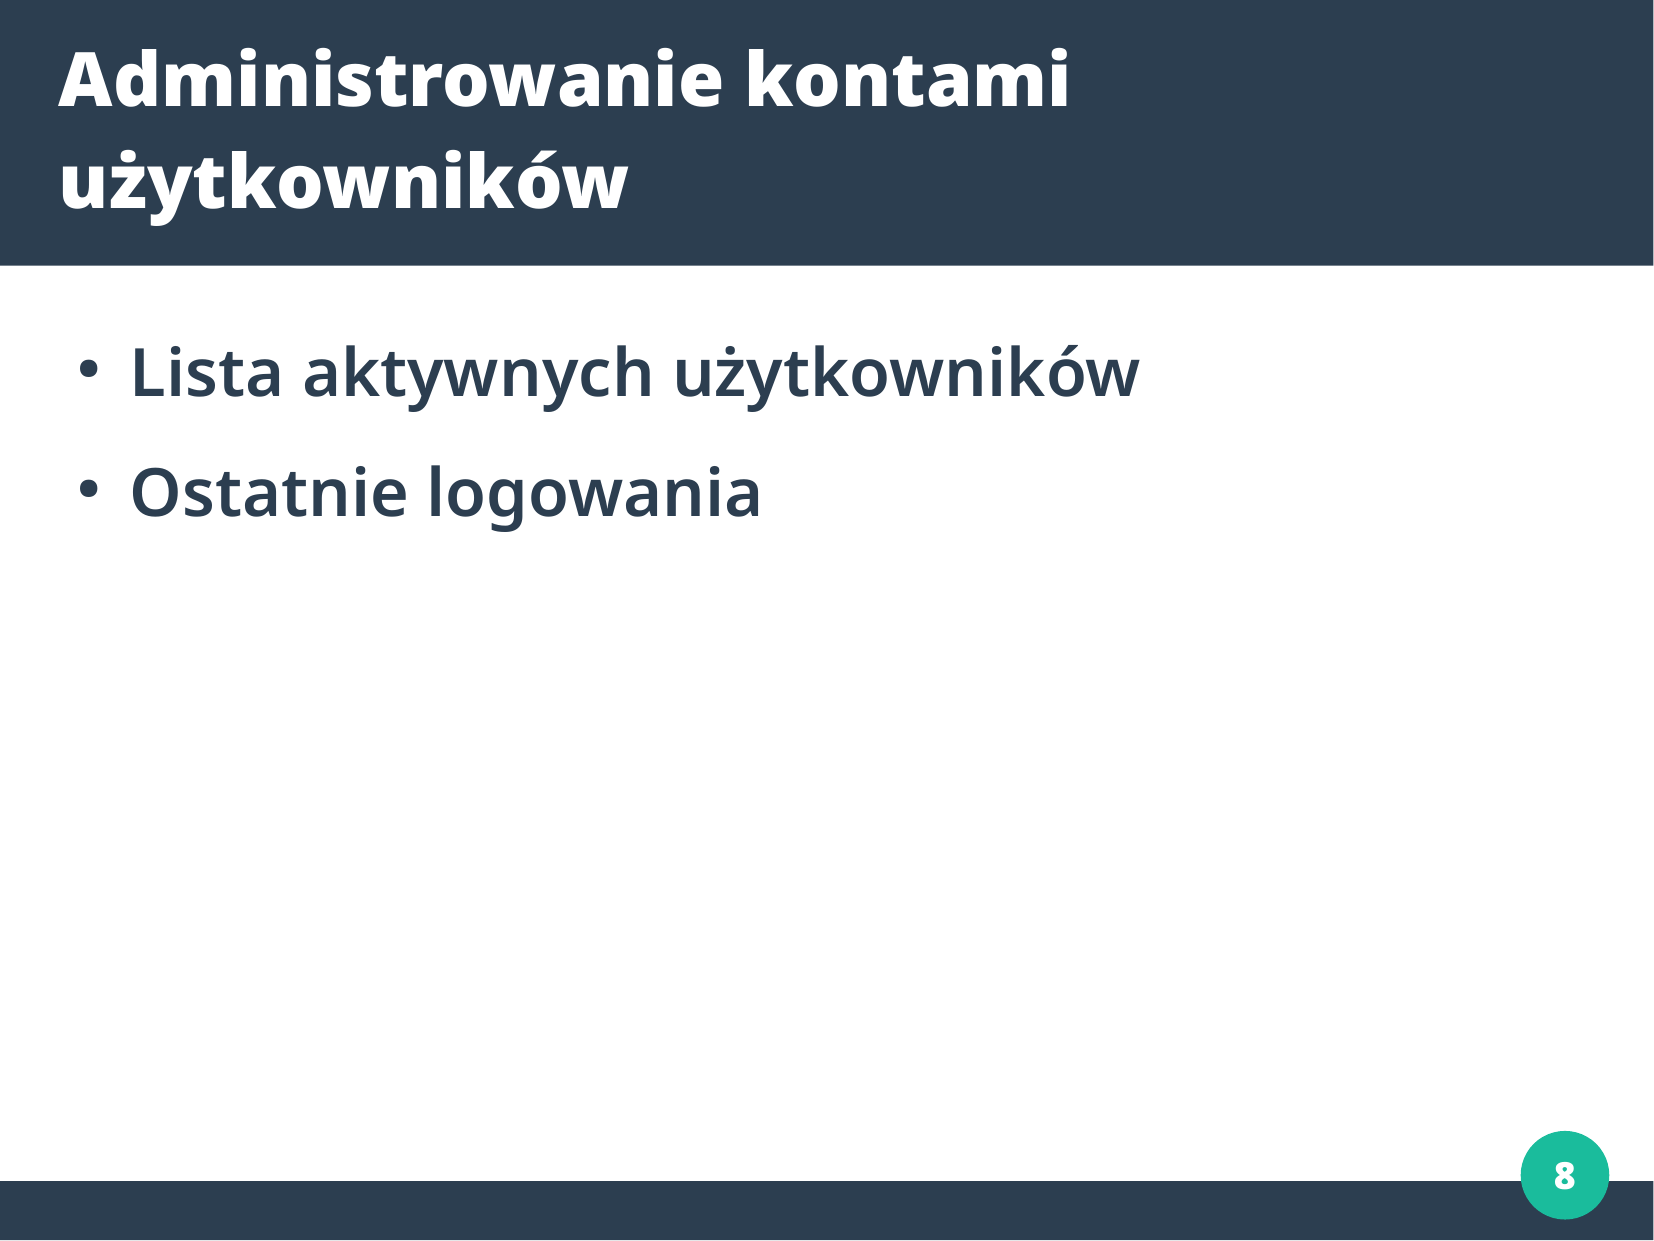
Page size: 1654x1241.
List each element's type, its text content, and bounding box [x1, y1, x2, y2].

list Lista aktywnych użytkowników Ostatnie logowania [59, 324, 1595, 1152]
title Administrowanie kontami użytkowników [59, 49, 1595, 207]
